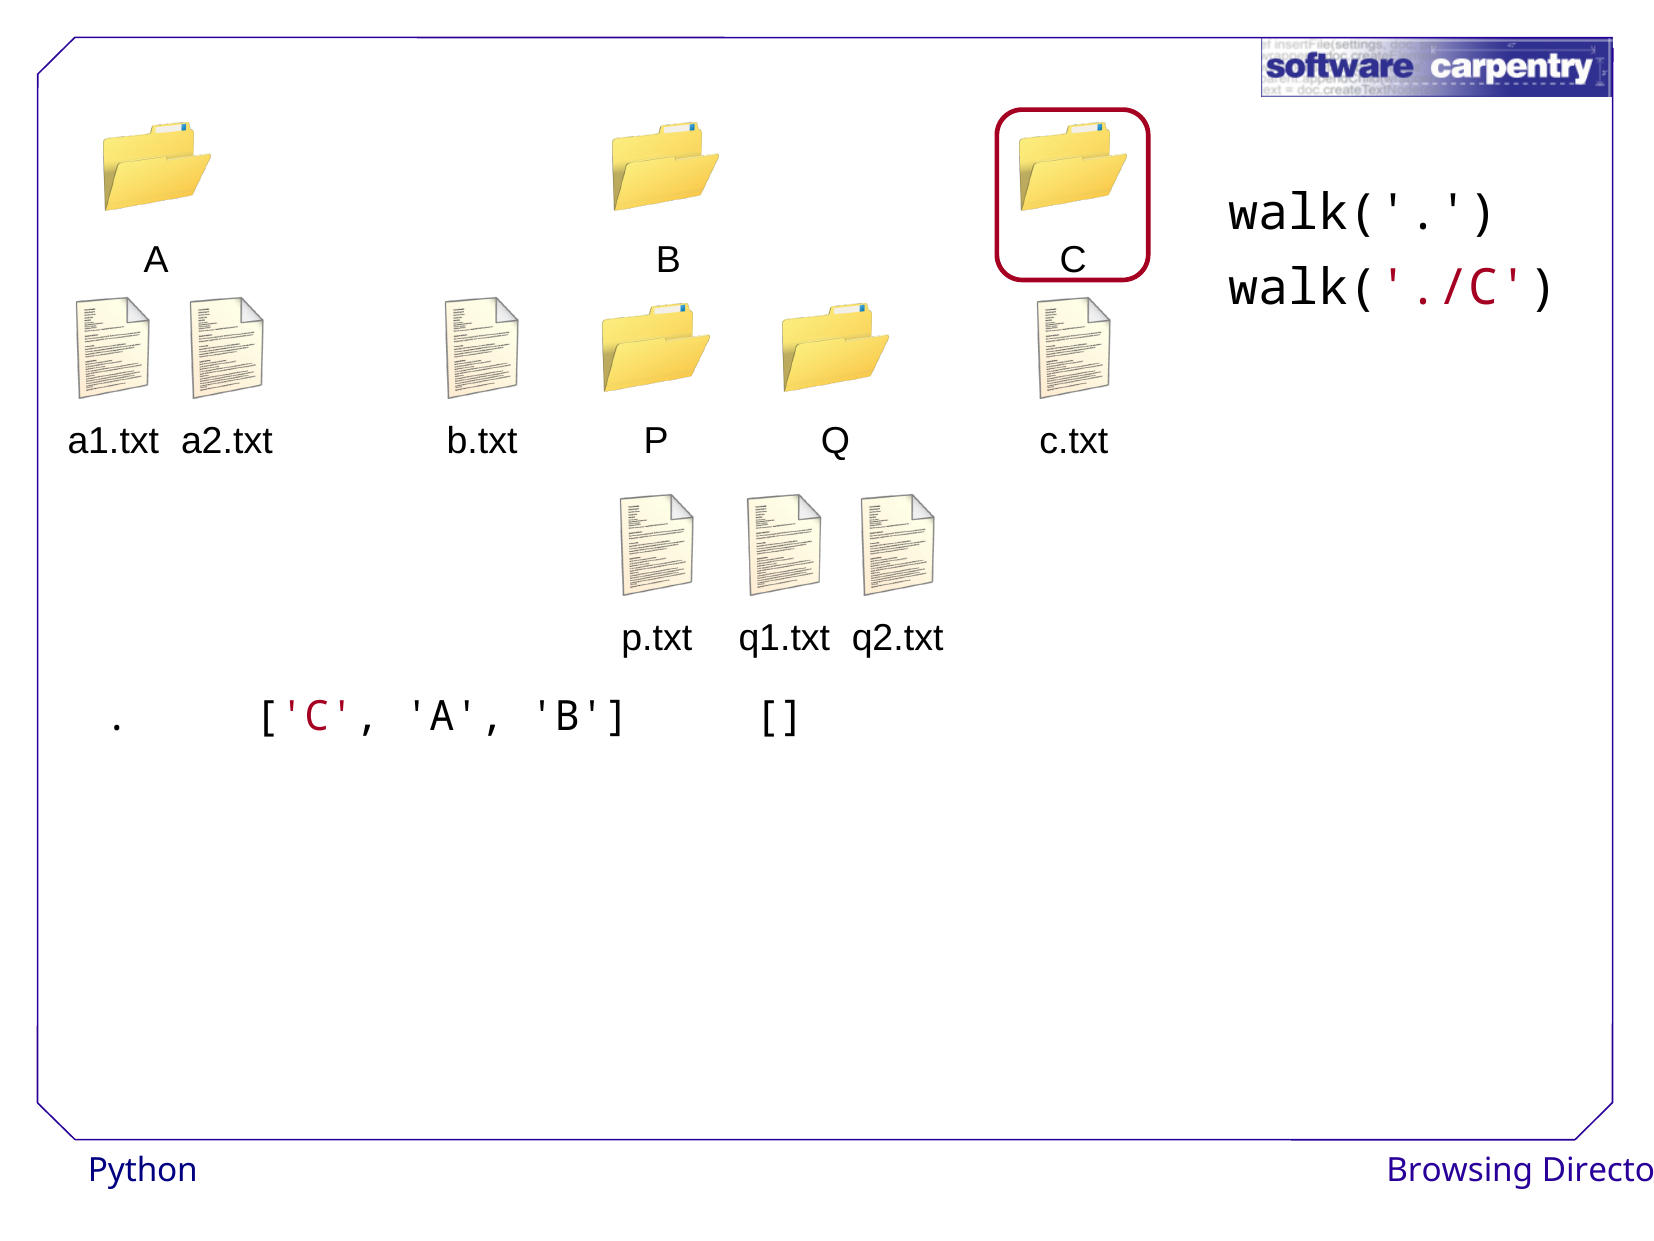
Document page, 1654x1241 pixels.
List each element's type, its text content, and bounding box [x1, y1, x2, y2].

text_box q2.txt [846, 609, 959, 668]
picture [1017, 290, 1131, 404]
picture [778, 289, 893, 405]
picture [1015, 112, 1131, 224]
text_box b.txt [431, 412, 533, 470]
text_box A [128, 231, 184, 290]
picture [600, 487, 714, 602]
picture [598, 289, 714, 405]
text_box q1.txt [723, 609, 846, 668]
text_box B [640, 231, 696, 290]
text_box a1.txt [52, 412, 175, 470]
text_box . ['C', 'A', 'B'] [] [89, 686, 1512, 1150]
picture [99, 108, 215, 224]
picture [727, 487, 955, 602]
text_box c.txt [1024, 412, 1124, 470]
text_box C [1044, 231, 1102, 277]
picture [425, 290, 539, 404]
picture [56, 290, 284, 404]
text_box p.txt [606, 609, 708, 668]
picture [608, 108, 723, 224]
text_box Q [805, 412, 865, 470]
text_box P [628, 412, 684, 470]
text_box C [1044, 283, 1102, 290]
picture [1261, 39, 1613, 97]
text_box walk('.') walk('./C') [1214, 156, 1517, 252]
text_box a2.txt [175, 412, 288, 470]
